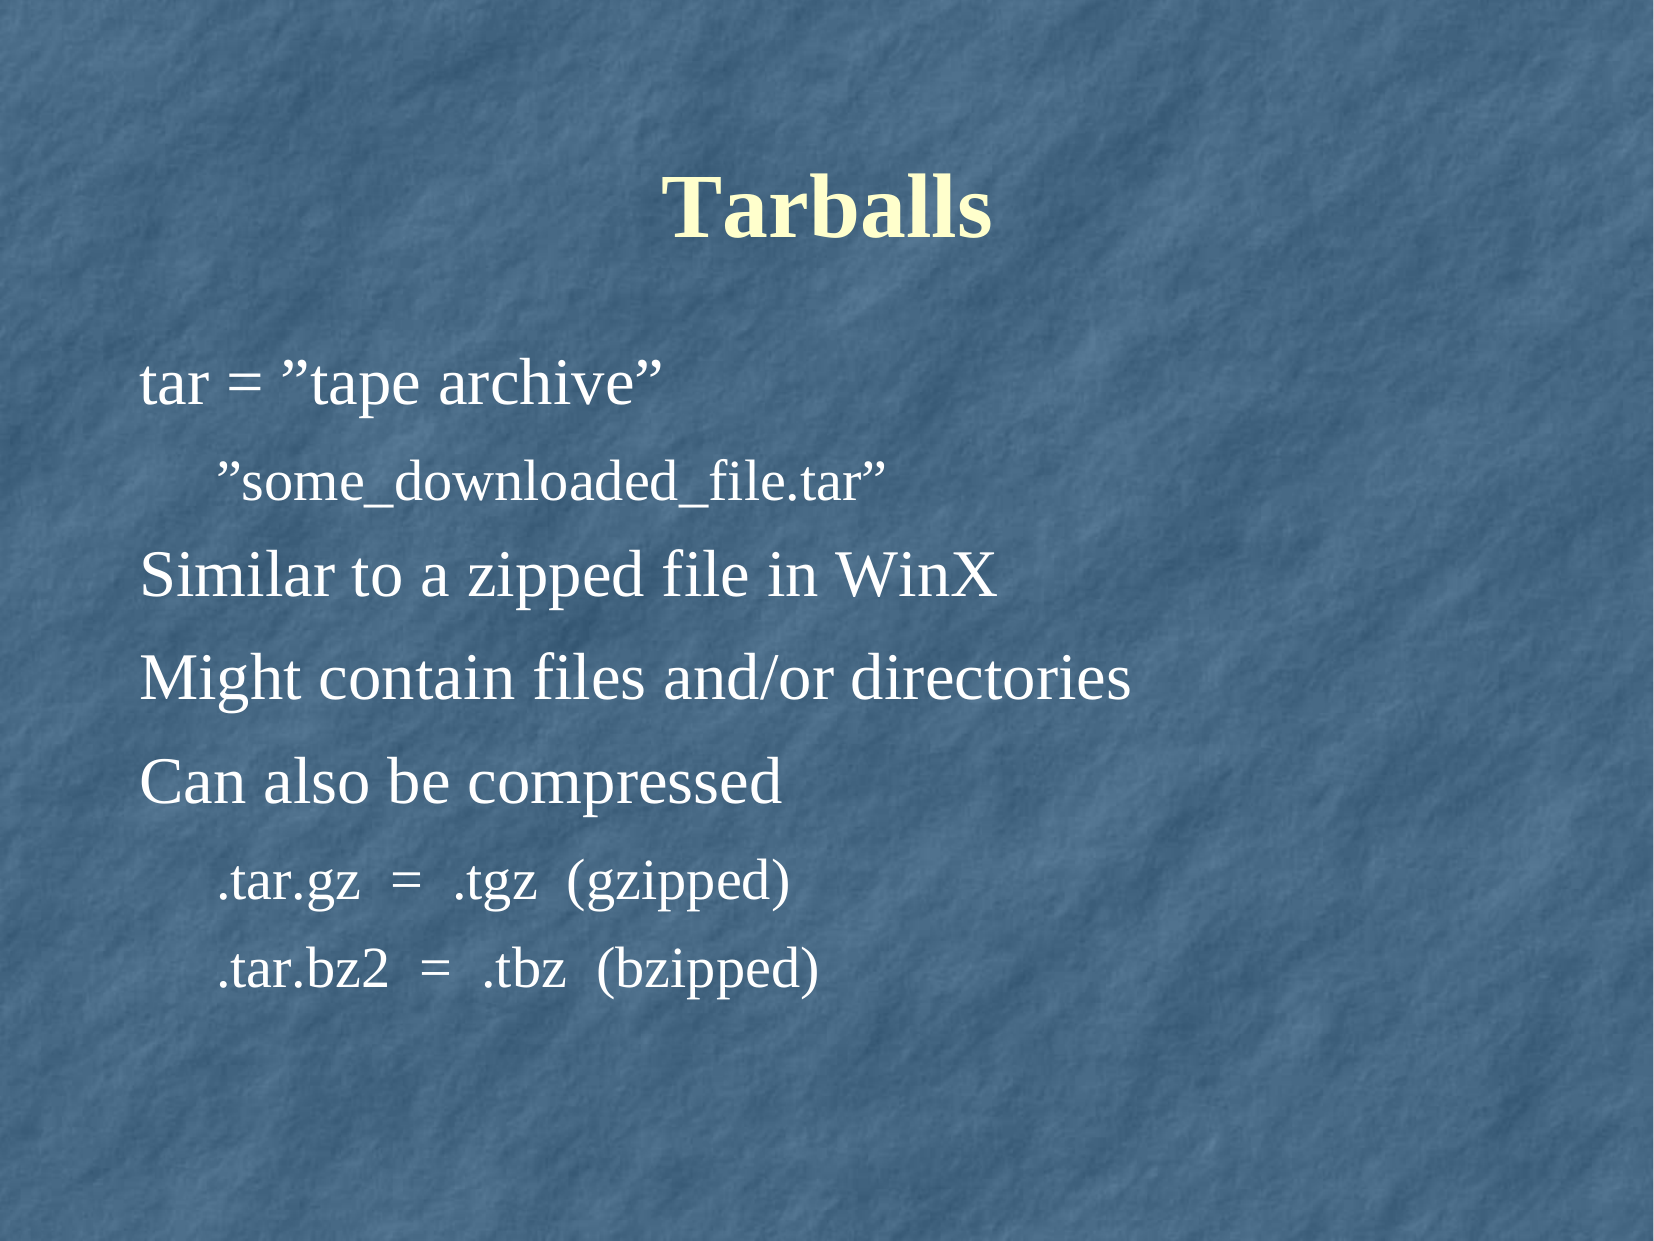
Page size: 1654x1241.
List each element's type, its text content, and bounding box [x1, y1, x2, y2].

list tar = ”tape archive” ”some_downloaded_file.tar” Similar to a zipped file in WinX Might contain files and/or directories Can also be compressed .tar.gz = .tgz (gzipped) .tar.bz2 = .tbz (bzipped) [121, 344, 1534, 1127]
picture [0, 0, 1654, 1241]
title Tarballs [121, 102, 1534, 311]
